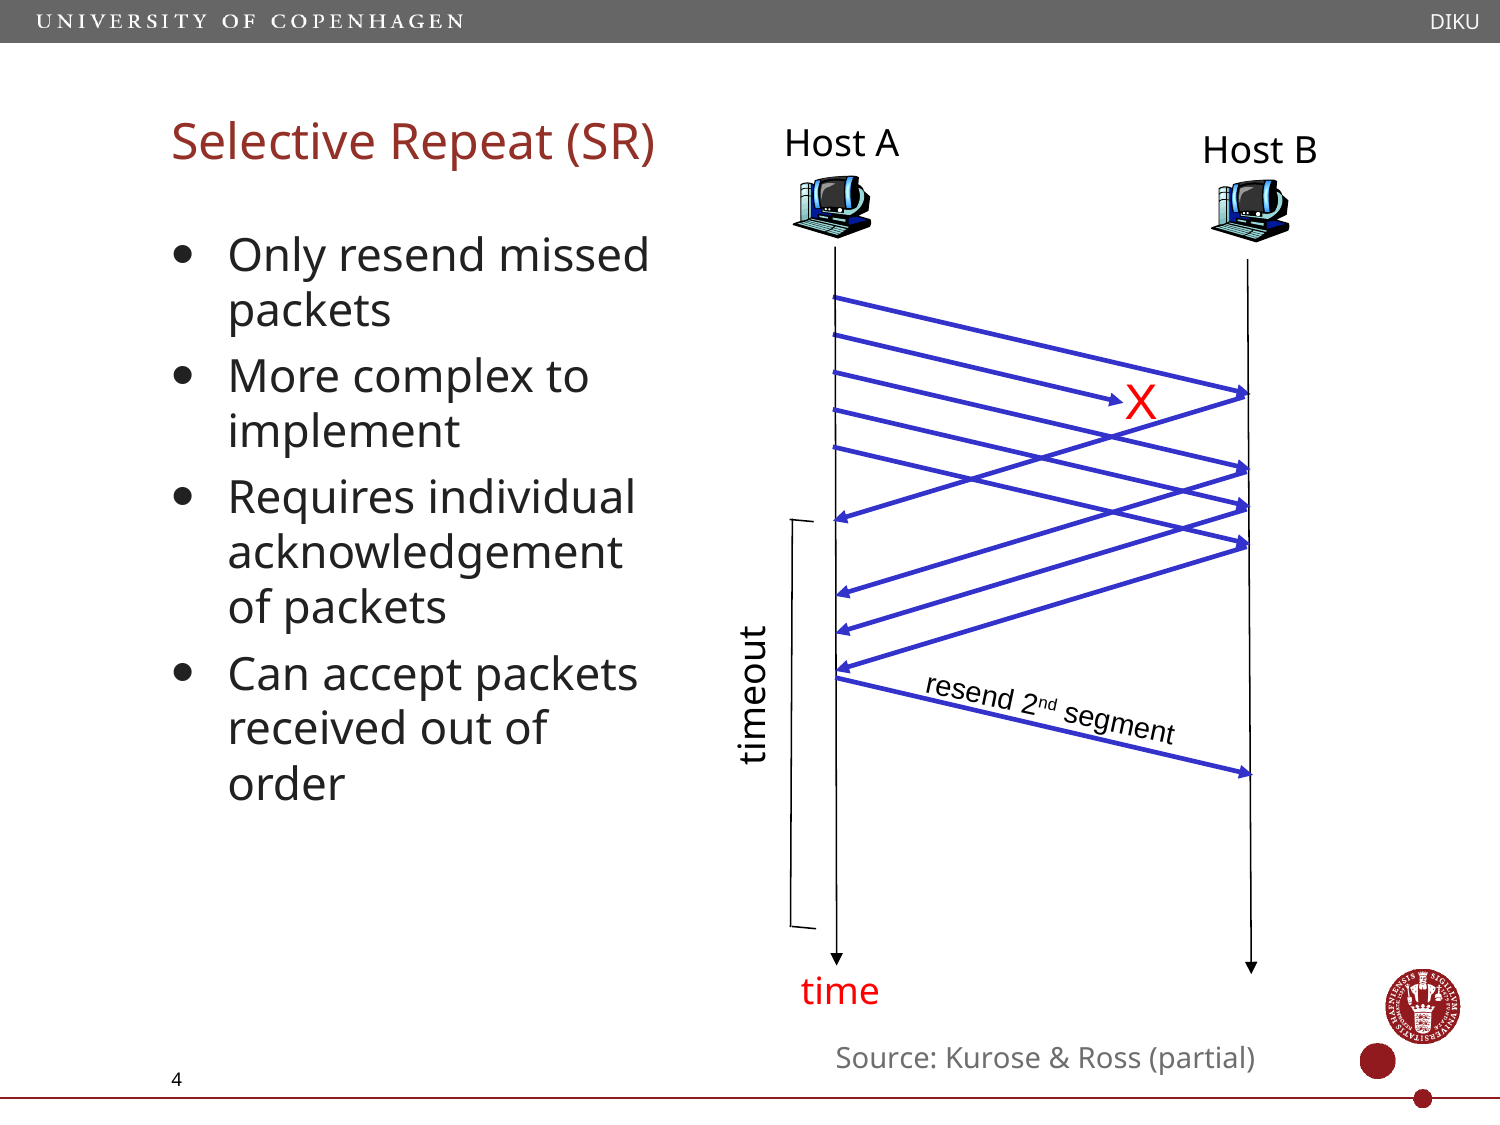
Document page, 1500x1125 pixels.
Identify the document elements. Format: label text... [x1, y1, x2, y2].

text_box time [786, 959, 896, 1021]
text_box DIKU [469, 0, 1495, 43]
text_box Source: Kurose & Ross (partial) [820, 1031, 1341, 1083]
text_box Host A [769, 111, 915, 173]
text_box timeout [719, 611, 781, 780]
picture [792, 175, 873, 239]
picture [0, 910, 1500, 1122]
text_box X [1109, 362, 1156, 438]
list Only resend missed packets More complex to implement Requires individual acknowledgement of packets Can accept packets received out of order [171, 225, 668, 900]
text_box Host B [1187, 117, 1334, 179]
title Selective Repeat (SR) [171, 75, 1329, 171]
picture [1210, 179, 1291, 243]
text_box resend 2nd segment [907, 653, 1244, 772]
text_box <number> [171, 1067, 522, 1092]
